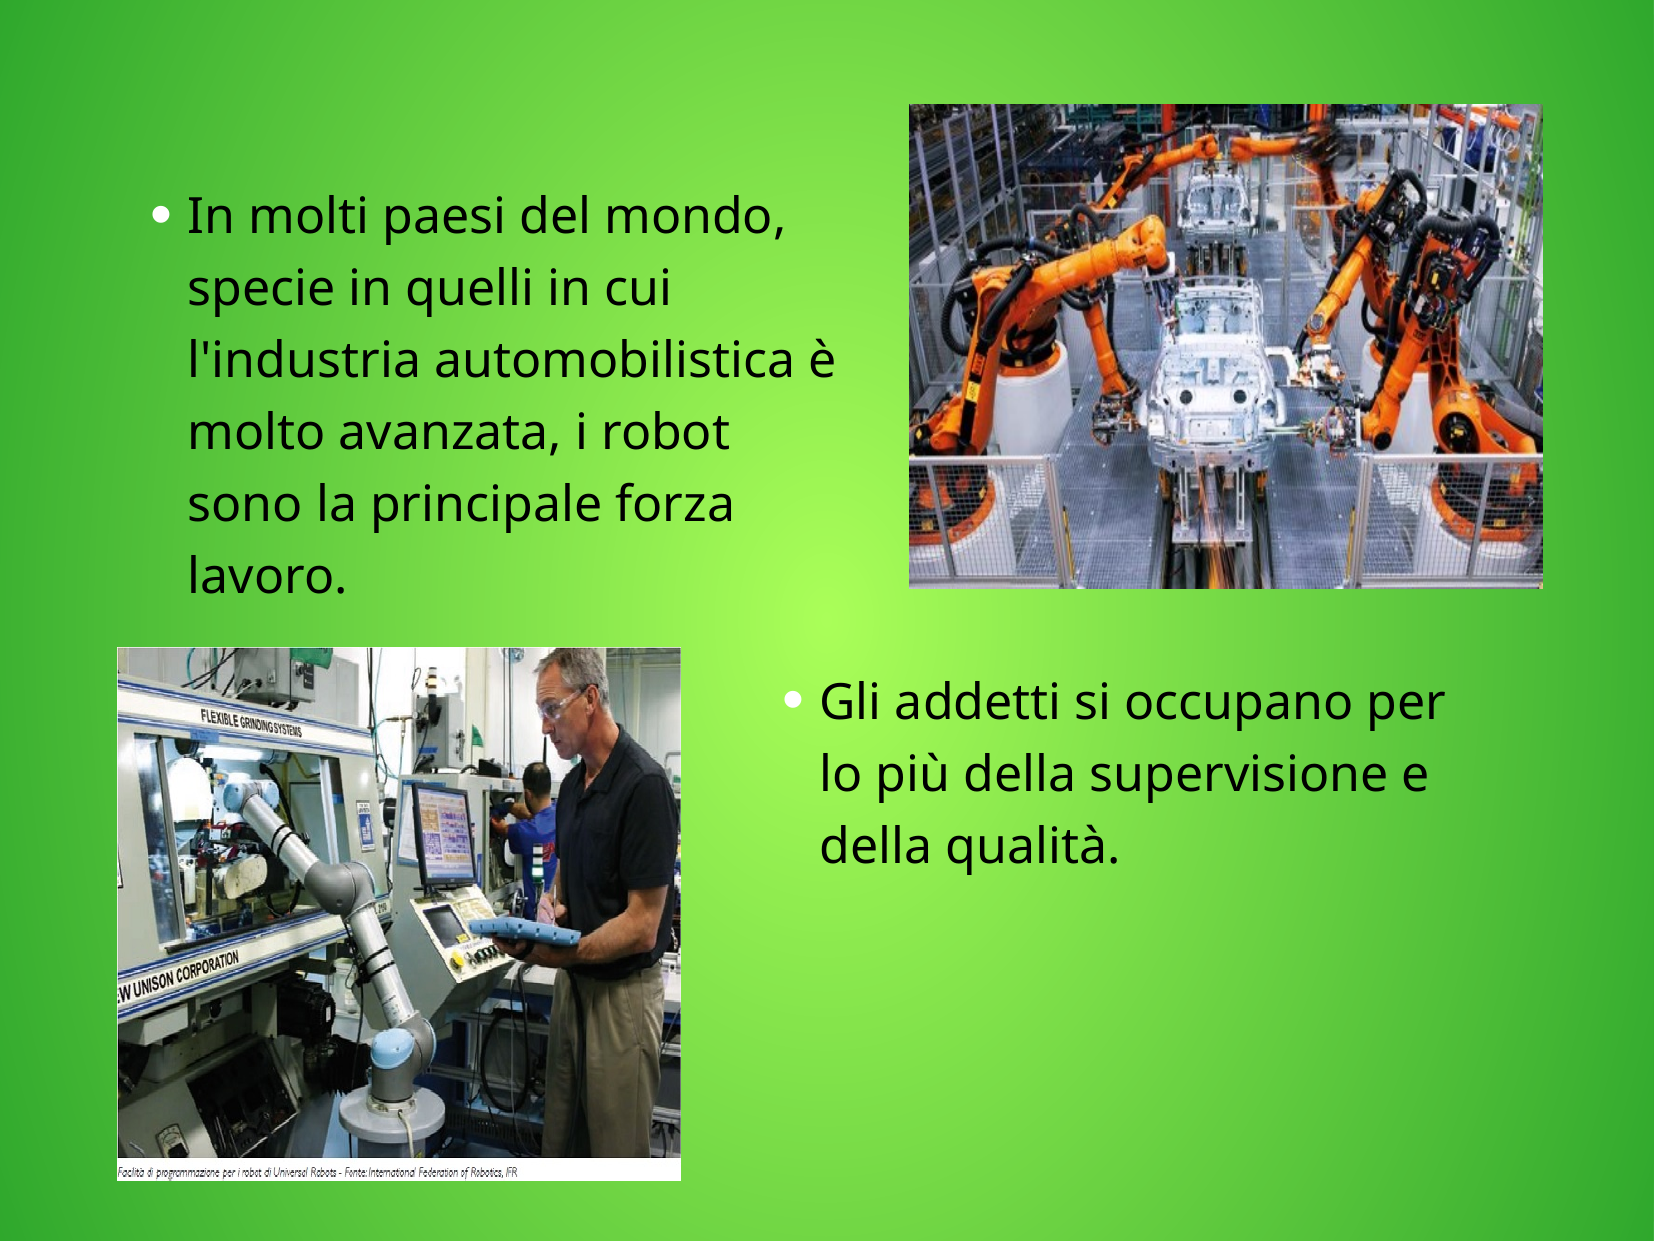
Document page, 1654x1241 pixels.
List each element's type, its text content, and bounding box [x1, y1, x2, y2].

list Gli addetti si occupano per lo più della supervisione e della qualità. [767, 649, 1499, 1048]
text_box In molti paesi del mondo, specie in quelli in cui l'industria automobilistica è molto avanzata, i robot sono la principale forza lavoro. [135, 164, 856, 611]
picture [117, 647, 681, 1182]
picture [909, 104, 1543, 589]
